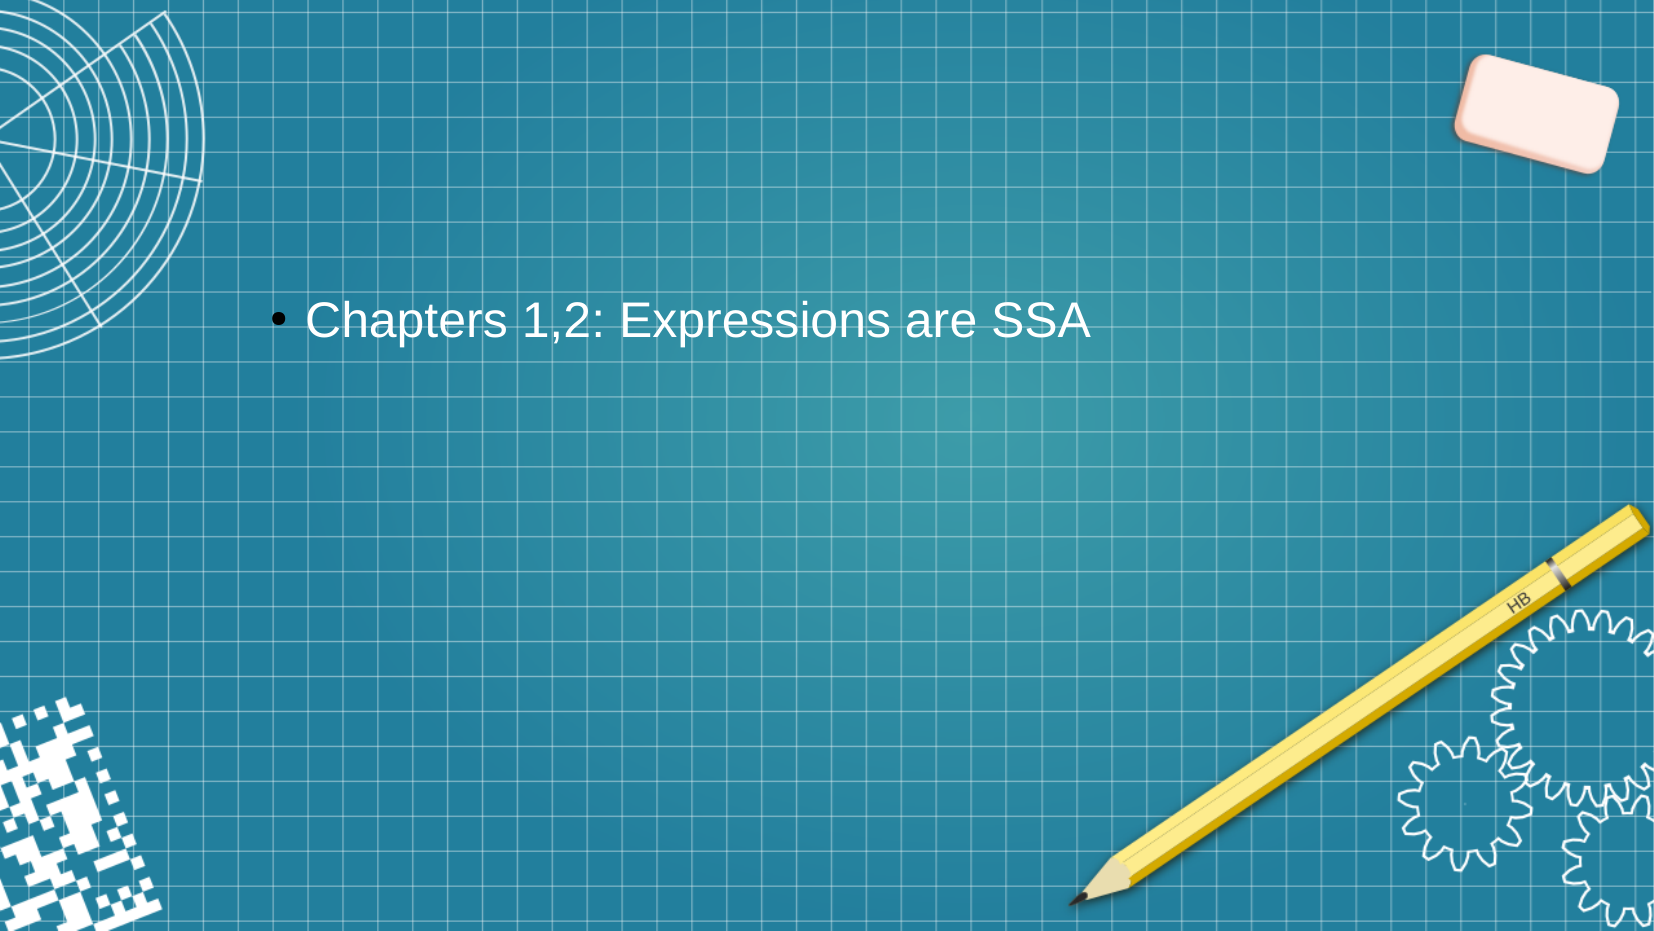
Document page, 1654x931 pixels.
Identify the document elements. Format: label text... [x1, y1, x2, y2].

text_box Chapters 1,2: Expressions are SSA [255, 285, 1261, 586]
picture [0, 0, 1654, 931]
